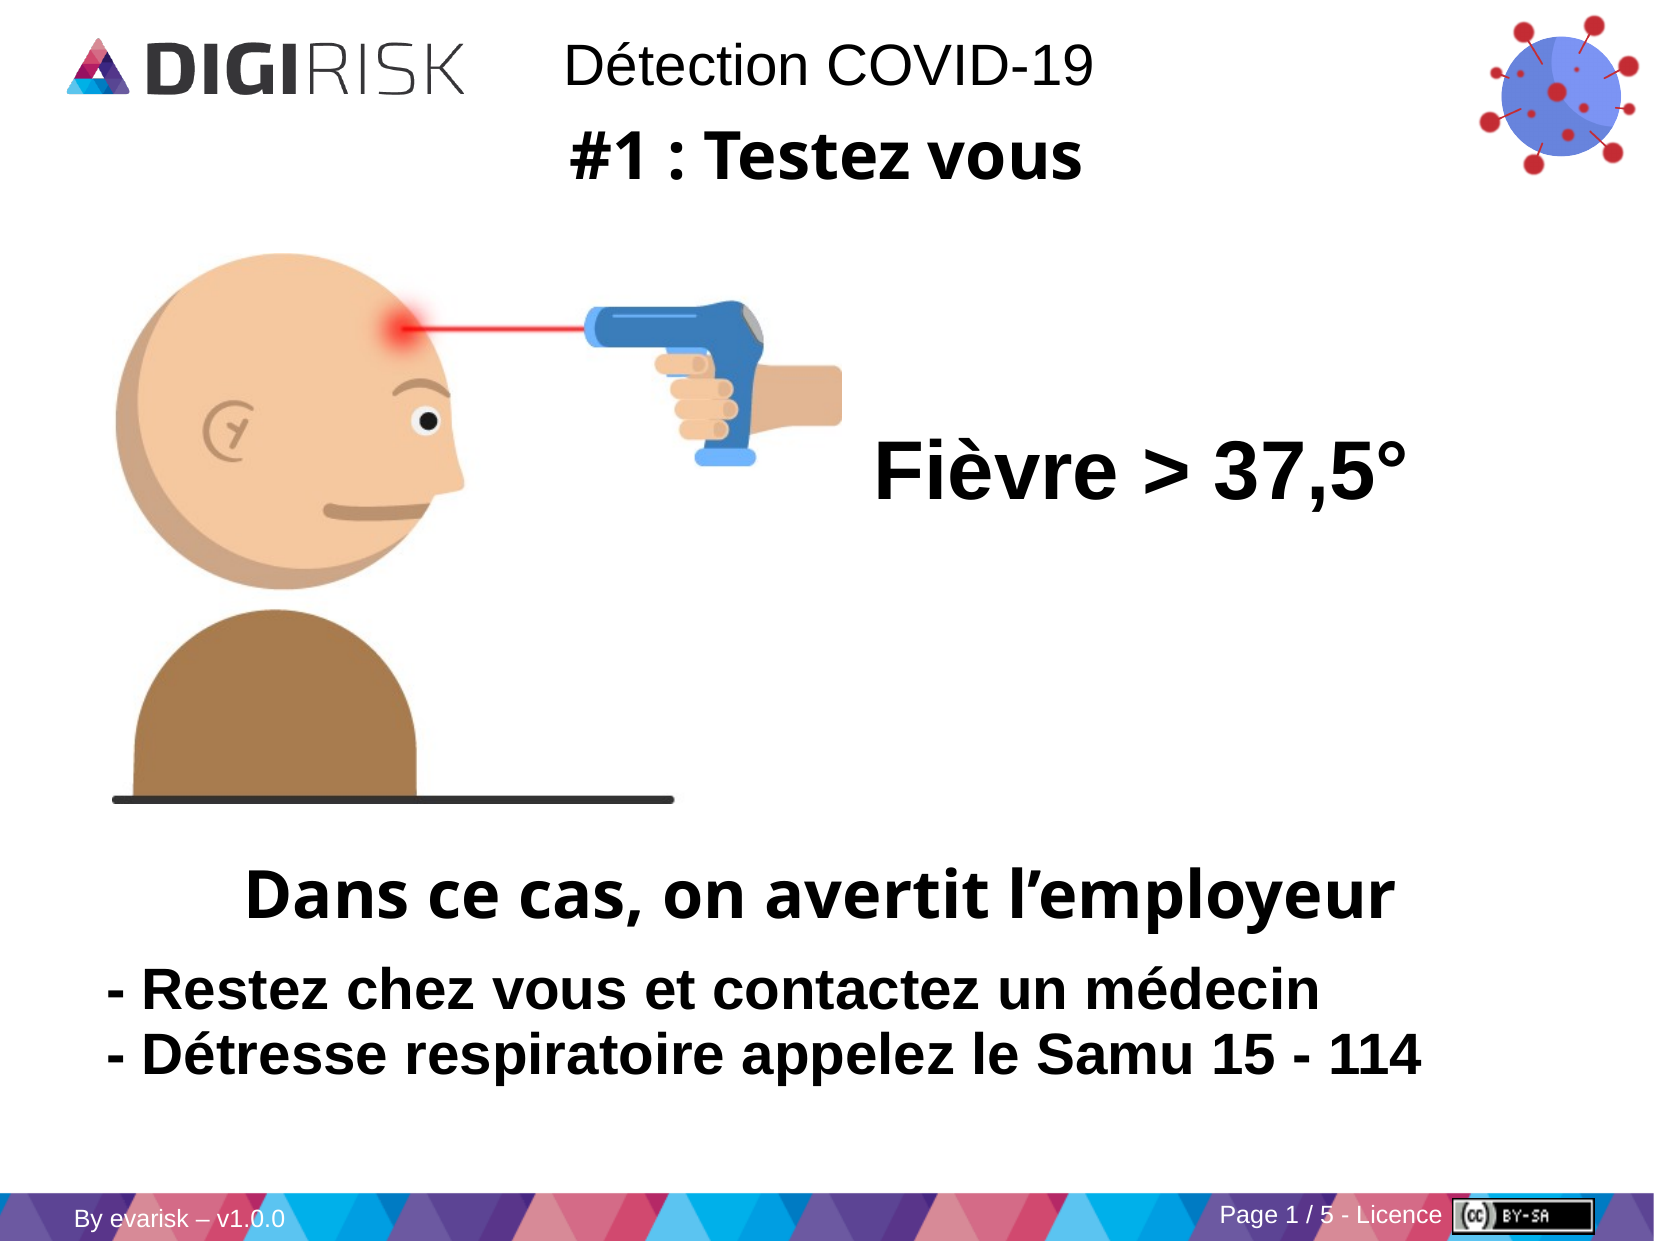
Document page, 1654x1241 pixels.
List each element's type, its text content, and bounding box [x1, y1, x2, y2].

picture [1470, 6, 1648, 184]
picture [0, 1175, 1654, 1241]
title - Restez chez vous et contactez un médecin - Détresse respiratoire appelez le Samu 15 - 114 [106, 944, 1524, 1099]
picture [112, 253, 842, 804]
title Fièvre > 37,5° [874, 226, 1607, 715]
picture [64, 35, 395, 95]
title #1 : Testez vous [64, 112, 1589, 195]
title Détection COVID-19 [395, 24, 1264, 107]
title Dans ce cas, on avertit l’employeur [59, 851, 1583, 934]
